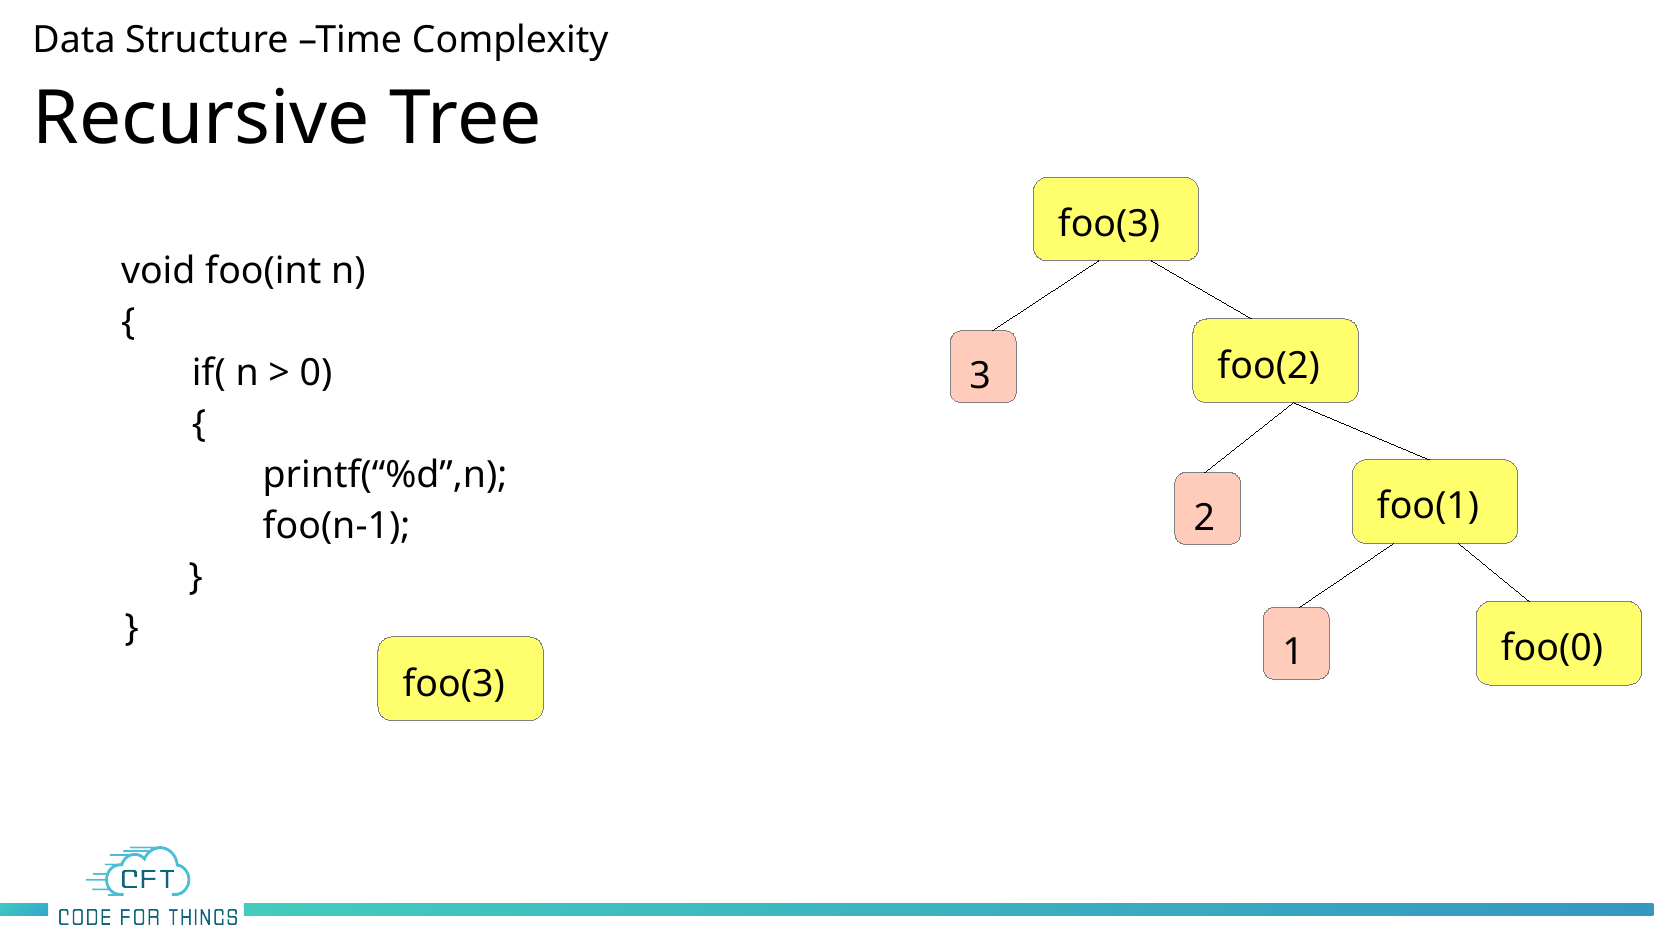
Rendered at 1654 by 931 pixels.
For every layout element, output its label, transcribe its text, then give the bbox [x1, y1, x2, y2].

text_box [1174, 472, 1241, 482]
text_box foo(3) [377, 648, 567, 708]
text_box foo(0) [1476, 613, 1654, 673]
text_box [1263, 607, 1330, 617]
text_box [1266, 676, 1326, 680]
text_box [1352, 459, 1518, 471]
text_box foo(3) [1033, 188, 1223, 249]
text_box foo(2) [1192, 330, 1382, 390]
text_box [1033, 249, 1199, 261]
text_box 3 [944, 340, 1022, 400]
text_box foo(1) [1352, 471, 1518, 531]
text_box [378, 708, 544, 721]
text_box [1177, 541, 1238, 545]
text_box [1033, 177, 1199, 188]
text_box 1 [1257, 617, 1335, 676]
text_box [1476, 601, 1642, 613]
text_box [1193, 390, 1359, 403]
picture [59, 846, 237, 925]
text_box [1476, 673, 1642, 686]
text_box [950, 330, 1016, 340]
title Data Structure –Time Complexity Recursive Tree [32, 12, 1184, 166]
text_box [378, 636, 543, 648]
text_box void foo(int n) { if( n > 0) { printf(“%d”,n); foo(n-1); } } [70, 236, 603, 600]
text_box [1352, 531, 1518, 544]
text_box 2 [1169, 482, 1247, 541]
text_box [1193, 318, 1358, 330]
